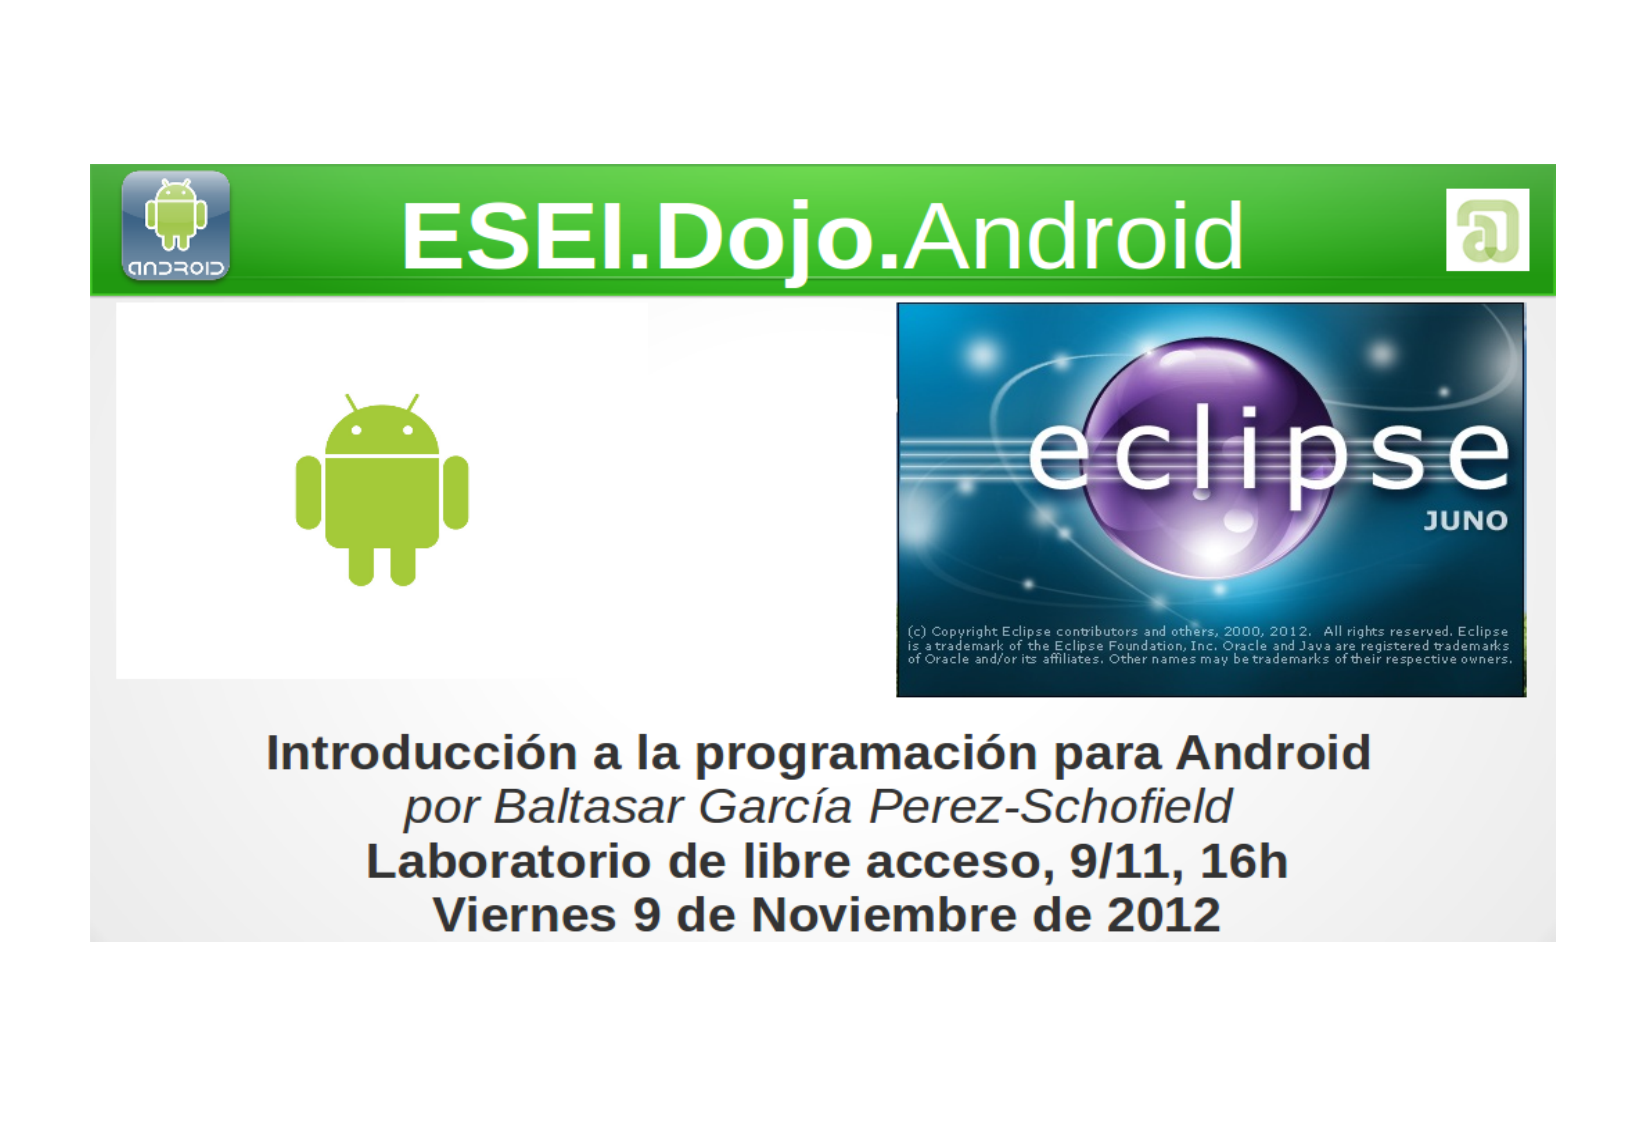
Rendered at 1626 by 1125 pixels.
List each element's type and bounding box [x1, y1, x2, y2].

picture [90, 164, 1556, 942]
